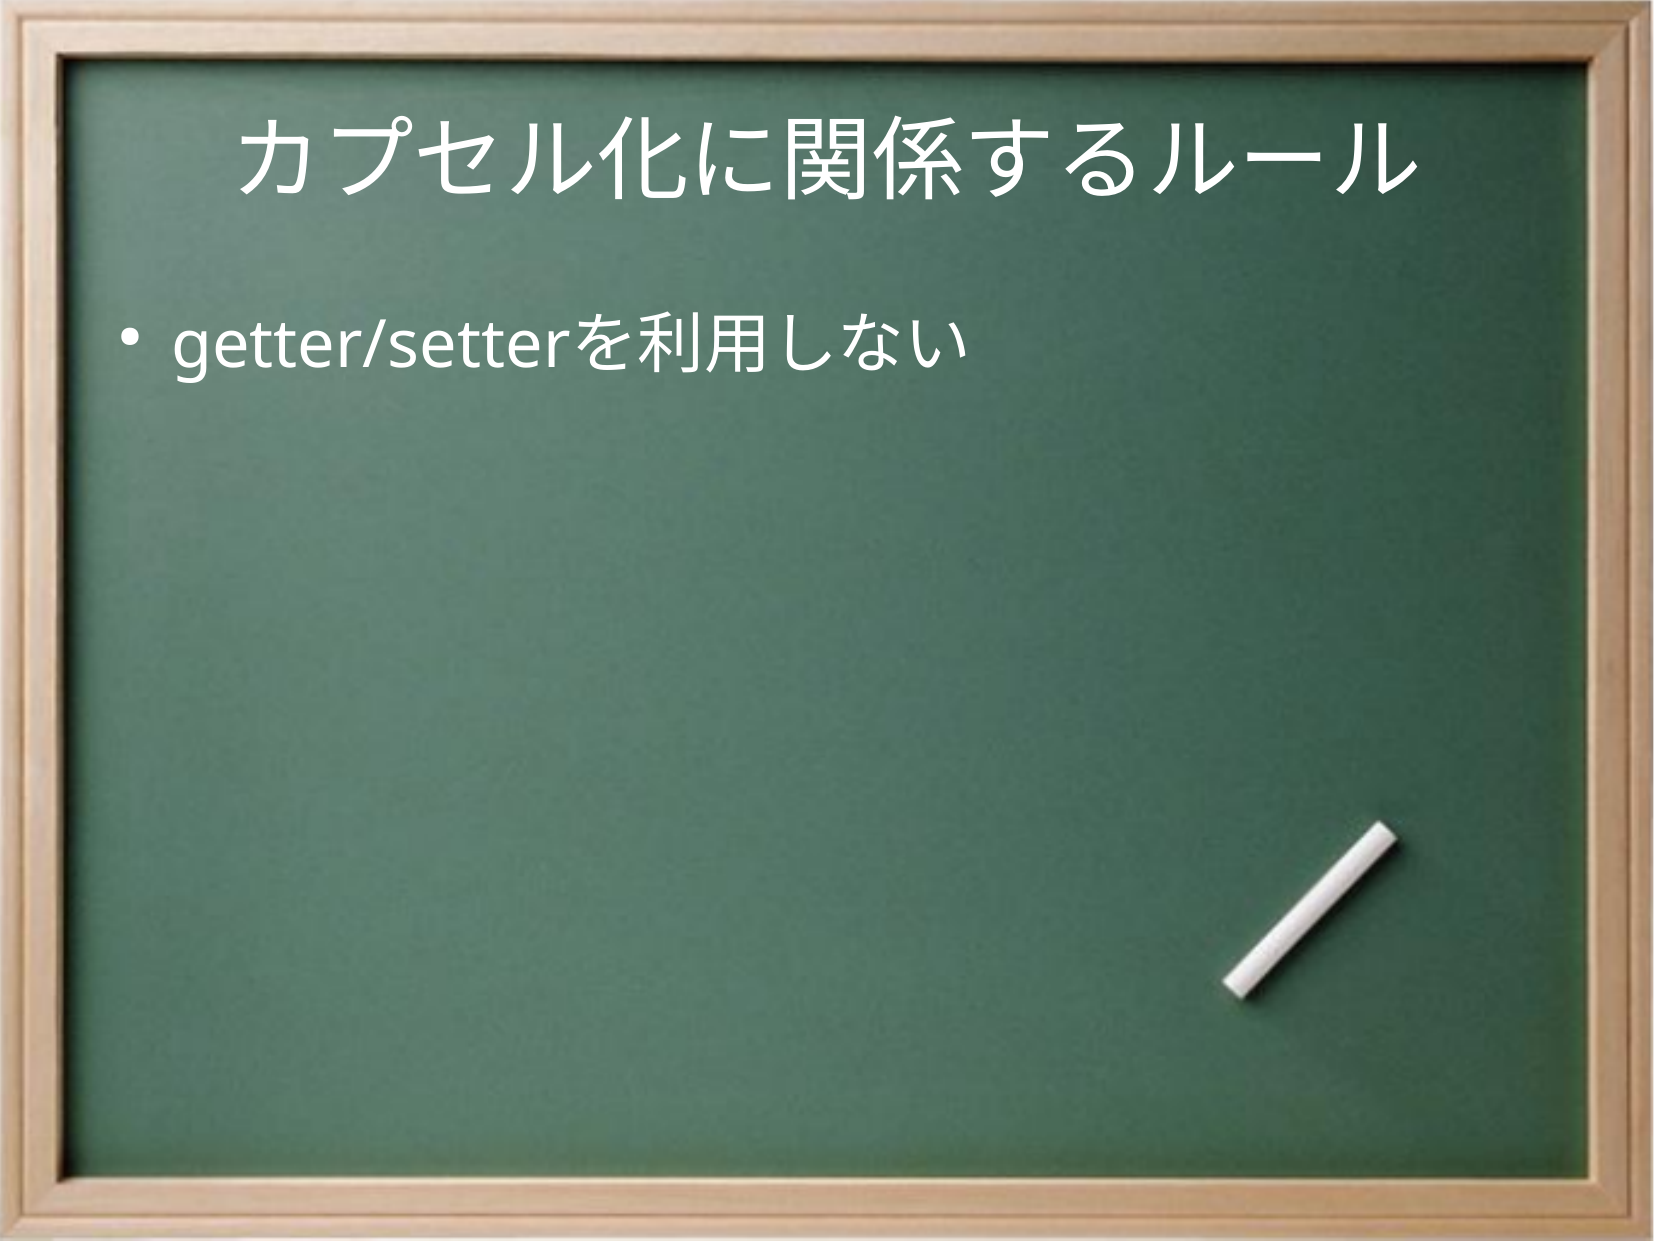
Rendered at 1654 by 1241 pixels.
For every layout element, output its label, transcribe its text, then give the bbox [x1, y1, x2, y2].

title カプセル化に関係するルール [82, 49, 1571, 257]
picture [0, 0, 1654, 1241]
list getter/setterを利用しない [82, 290, 1571, 1101]
